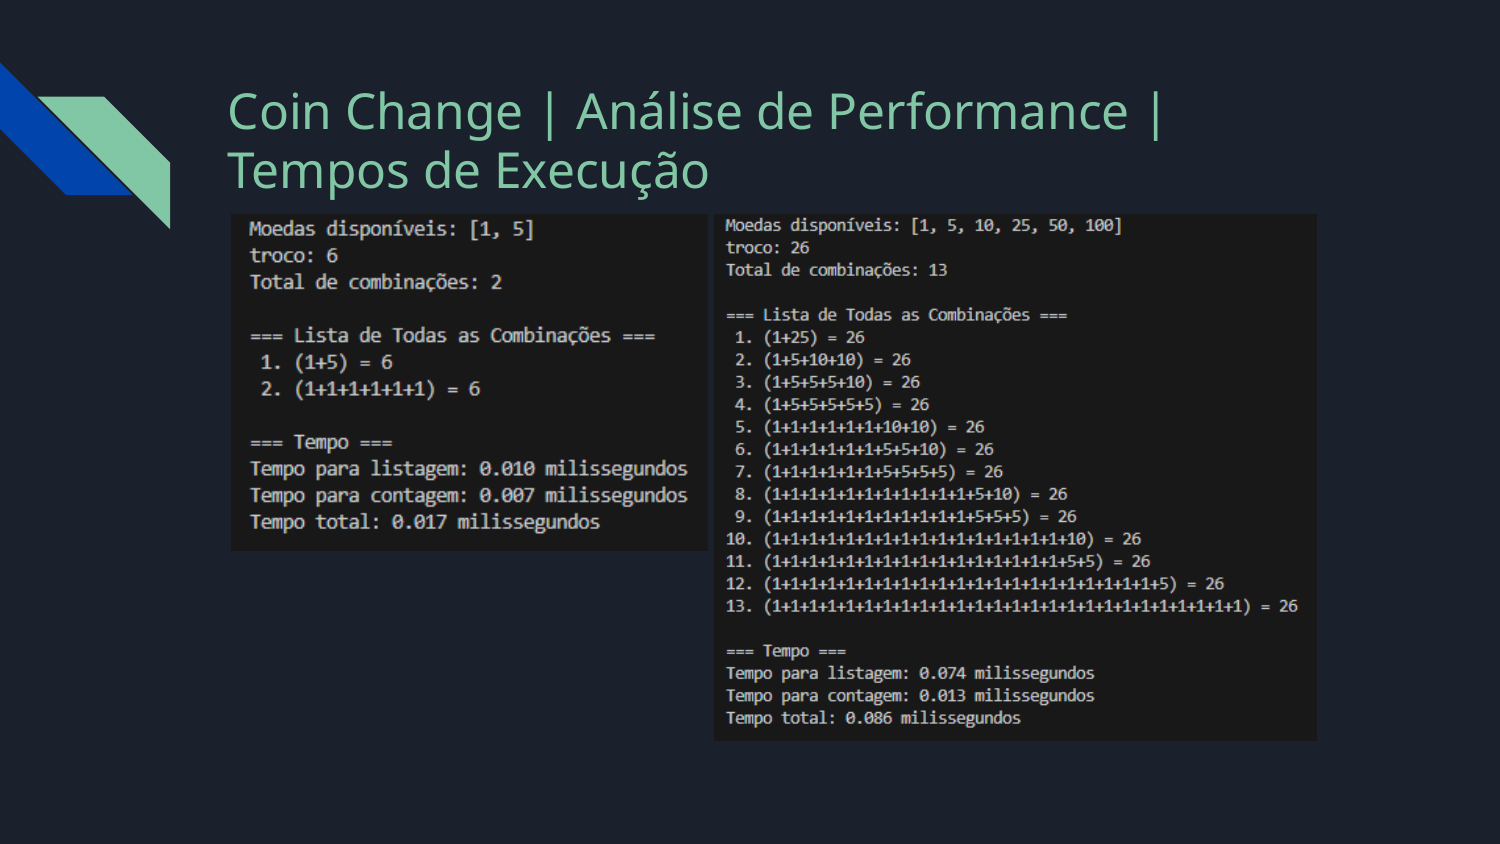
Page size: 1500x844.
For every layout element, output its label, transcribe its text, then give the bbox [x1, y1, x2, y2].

picture [231, 214, 708, 551]
title Coin Change | Análise de Performance | Tempos de Execução [212, 64, 1368, 215]
picture [714, 214, 1317, 741]
